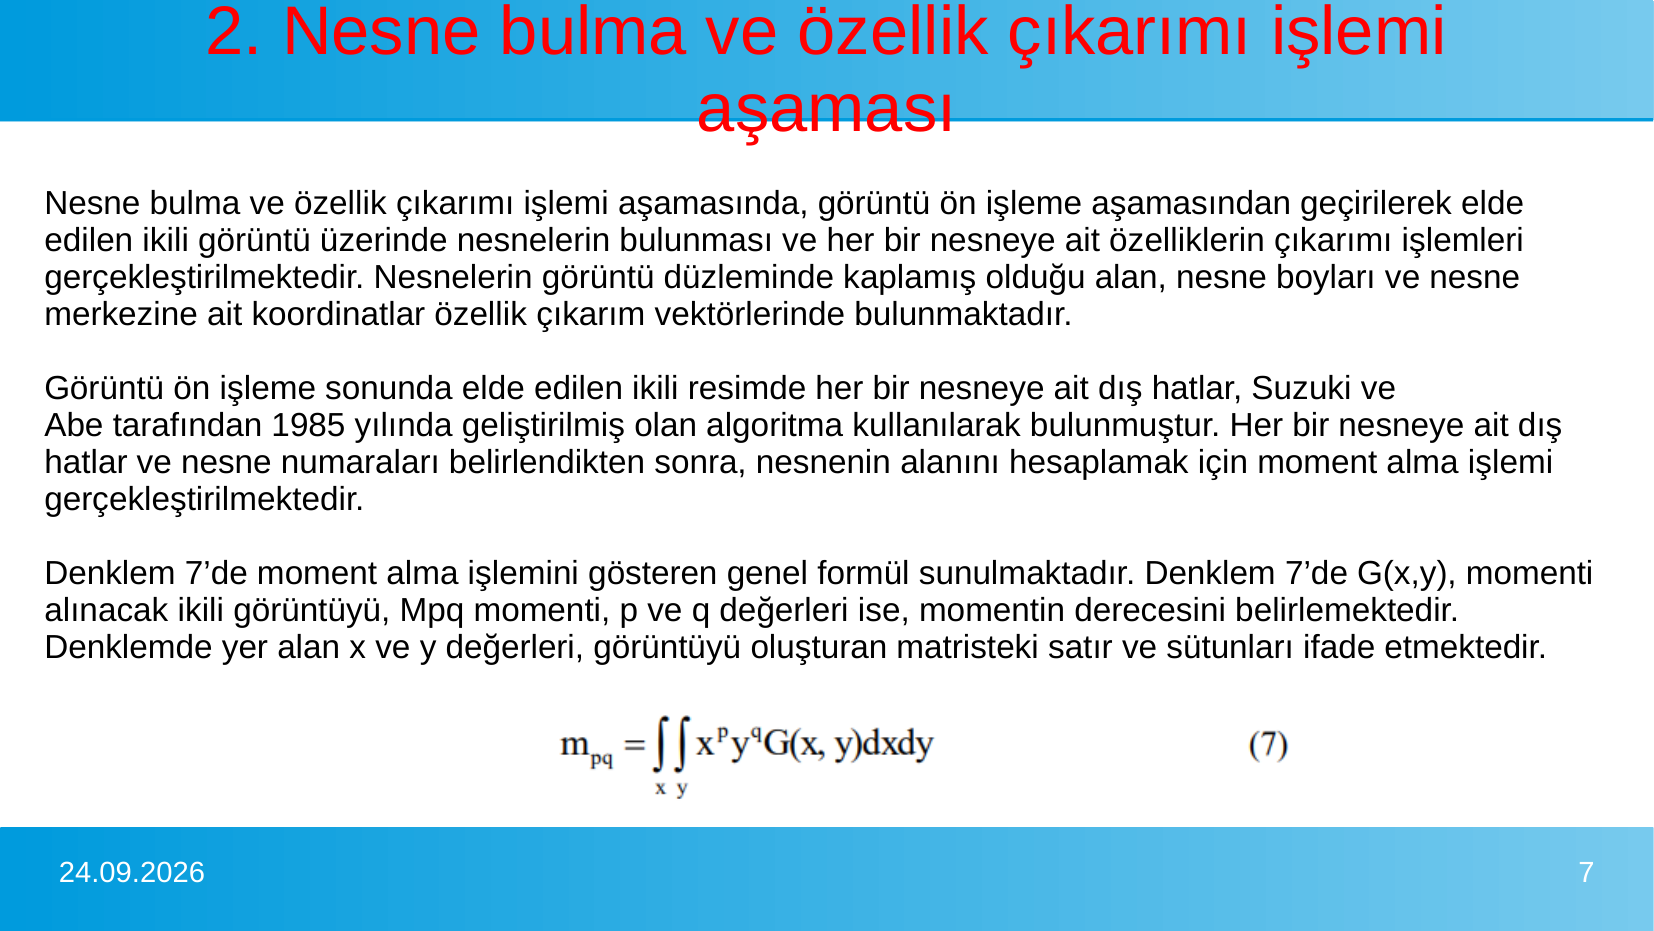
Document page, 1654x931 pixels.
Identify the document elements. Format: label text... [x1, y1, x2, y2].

picture [524, 692, 1343, 810]
text_box Nesne bulma ve özellik çıkarımı işlemi aşamasında, görüntü ön işleme aşamasından geçirilerek elde edilen ikili görüntü üzerinde nesnelerin bulunması ve her bir nesneye ait özelliklerin çıkarımı işlemleri gerçekleştirilmektedir. Nesnelerin görüntü düzleminde kaplamış olduğu alan, nesne boyları ve nesne merkezine ait koordinatlar özellik çıkarım vektörlerinde bulunmaktadır. Görüntü ön işleme sonunda elde edilen ikili resimde her bir nesneye ait dış hatlar, Suzuki ve Abe tarafından 1985 yılında geliştirilmiş olan algoritma kullanılarak bulunmuştur. Her bir nesneye ait dış hatlar ve nesne numaraları belirlendikten sonra, nesnenin alanını hesaplamak için moment alma işlemi gerçekleştirilmektedir. Denklem 7’de moment alma işlemini gösteren genel formül sunulmaktadır. Denklem 7’de G(x,y), momenti alınacak ikili görüntüyü, Mpq momenti, p ve q değerleri ise, momentin derecesini belirlemektedir. Denklemde yer alan x ve y değerleri, görüntüyü oluşturan matristeki satır ve sütunları ifade etmektedir. [29, 177, 1625, 738]
title 2. Nesne bulma ve özellik çıkarımı işlemi aşaması [59, 0, 1595, 146]
